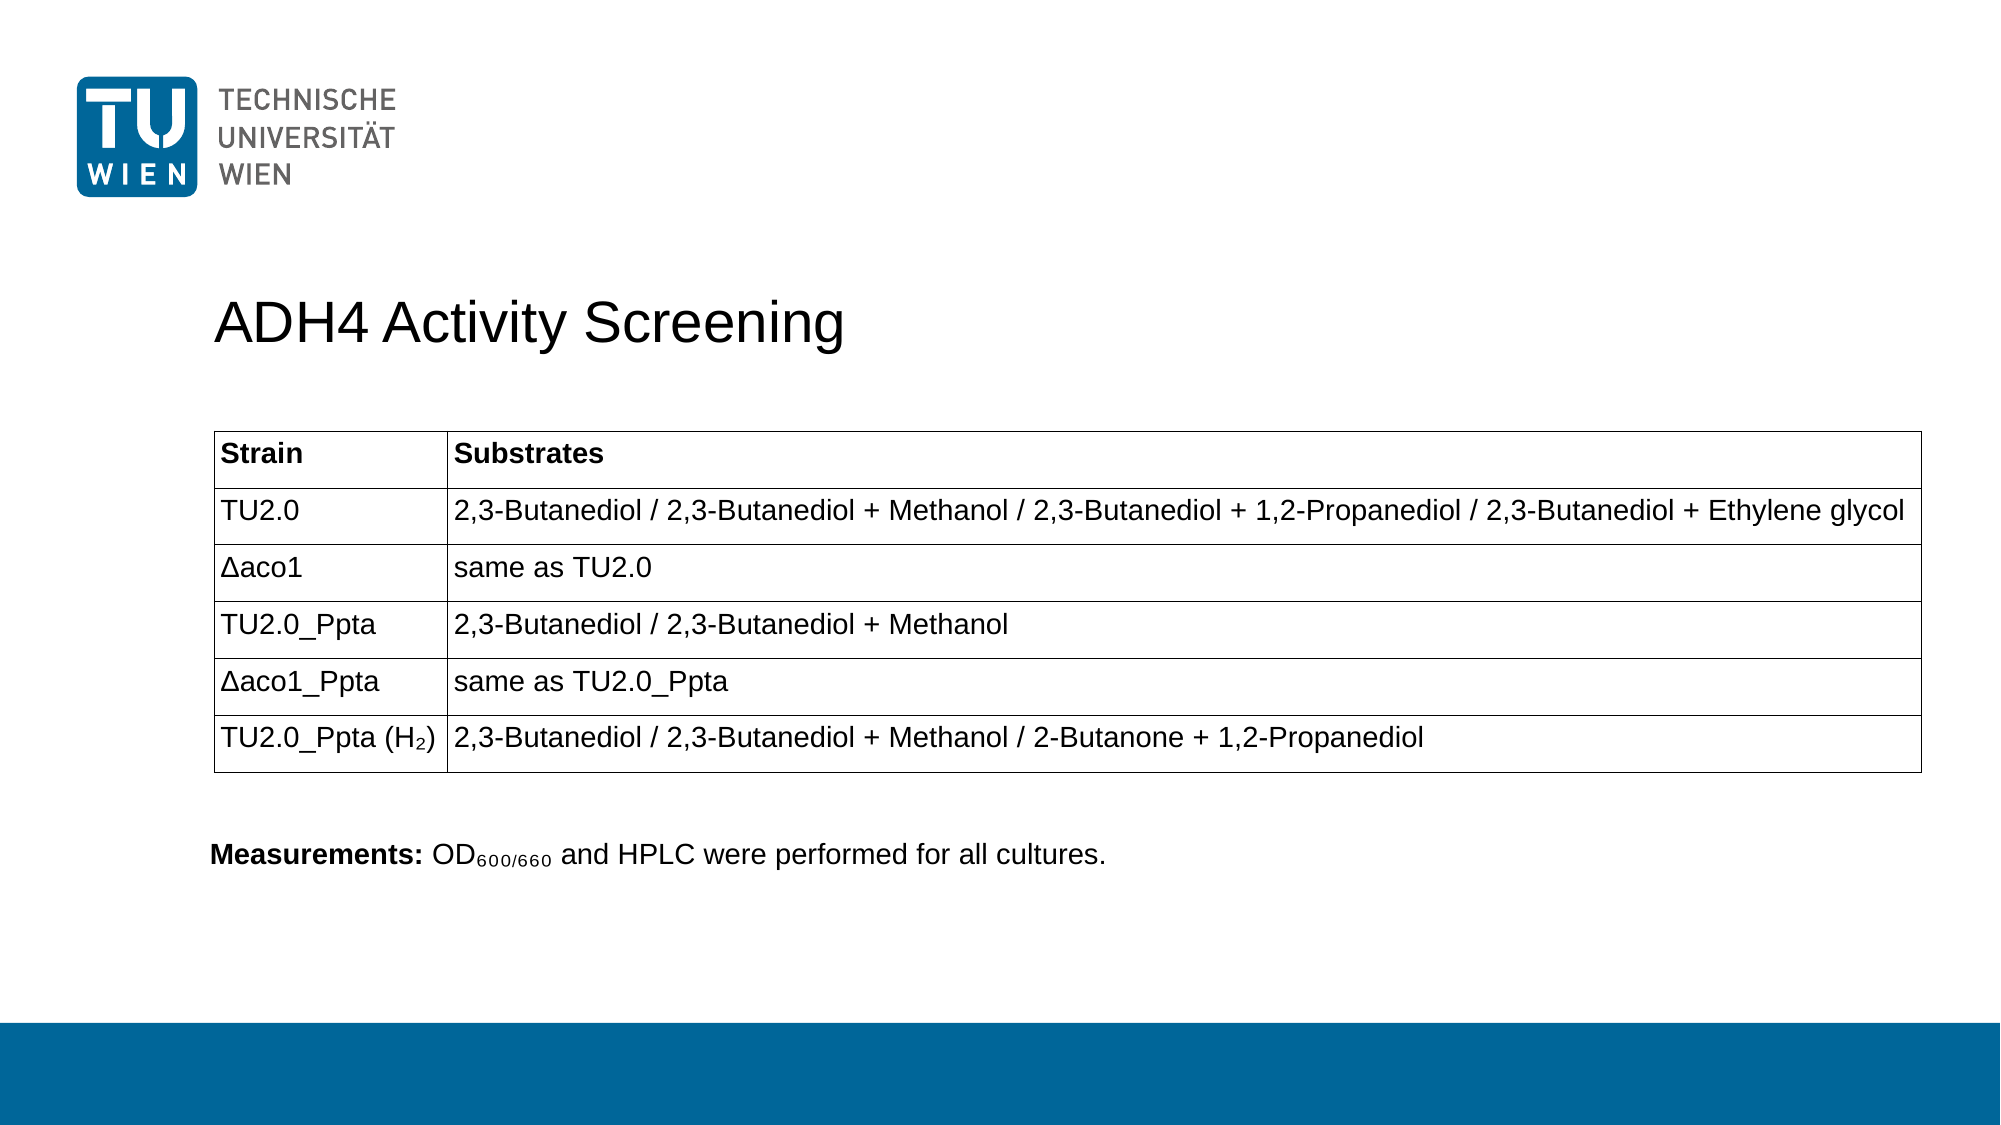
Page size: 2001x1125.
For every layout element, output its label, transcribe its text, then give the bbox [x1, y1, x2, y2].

table_cell same as TU2.0_Ppta [448, 659, 1921, 715]
table_cell 2,3-Butanediol / 2,3-Butanediol + Methanol / 2,3-Butanediol + 1,2-Propanediol / 2,3-Butanediol + Ethylene glycol [448, 489, 1921, 544]
table_cell TU2.0_Ppta (H₂) [215, 716, 447, 772]
table_cell same as TU2.0 [448, 545, 1921, 601]
table_header Strain [215, 432, 447, 488]
table_cell 2,3-Butanediol / 2,3-Butanediol + Methanol [448, 602, 1921, 658]
table_header Substrates [448, 432, 1921, 488]
title ADH4 Activity Screening [214, 254, 1922, 391]
table_cell Δaco1_Ppta [215, 659, 447, 715]
text_box Measurements: OD₆₀₀/₆₆₀ and HPLC were performed for all cultures. [194, 831, 1929, 912]
table_cell TU2.0 [215, 489, 447, 544]
table_cell TU2.0_Ppta [215, 602, 447, 658]
table_cell Δaco1 [215, 545, 447, 601]
table_cell 2,3-Butanediol / 2,3-Butanediol + Methanol / 2-Butanone + 1,2-Propanediol [448, 716, 1921, 772]
